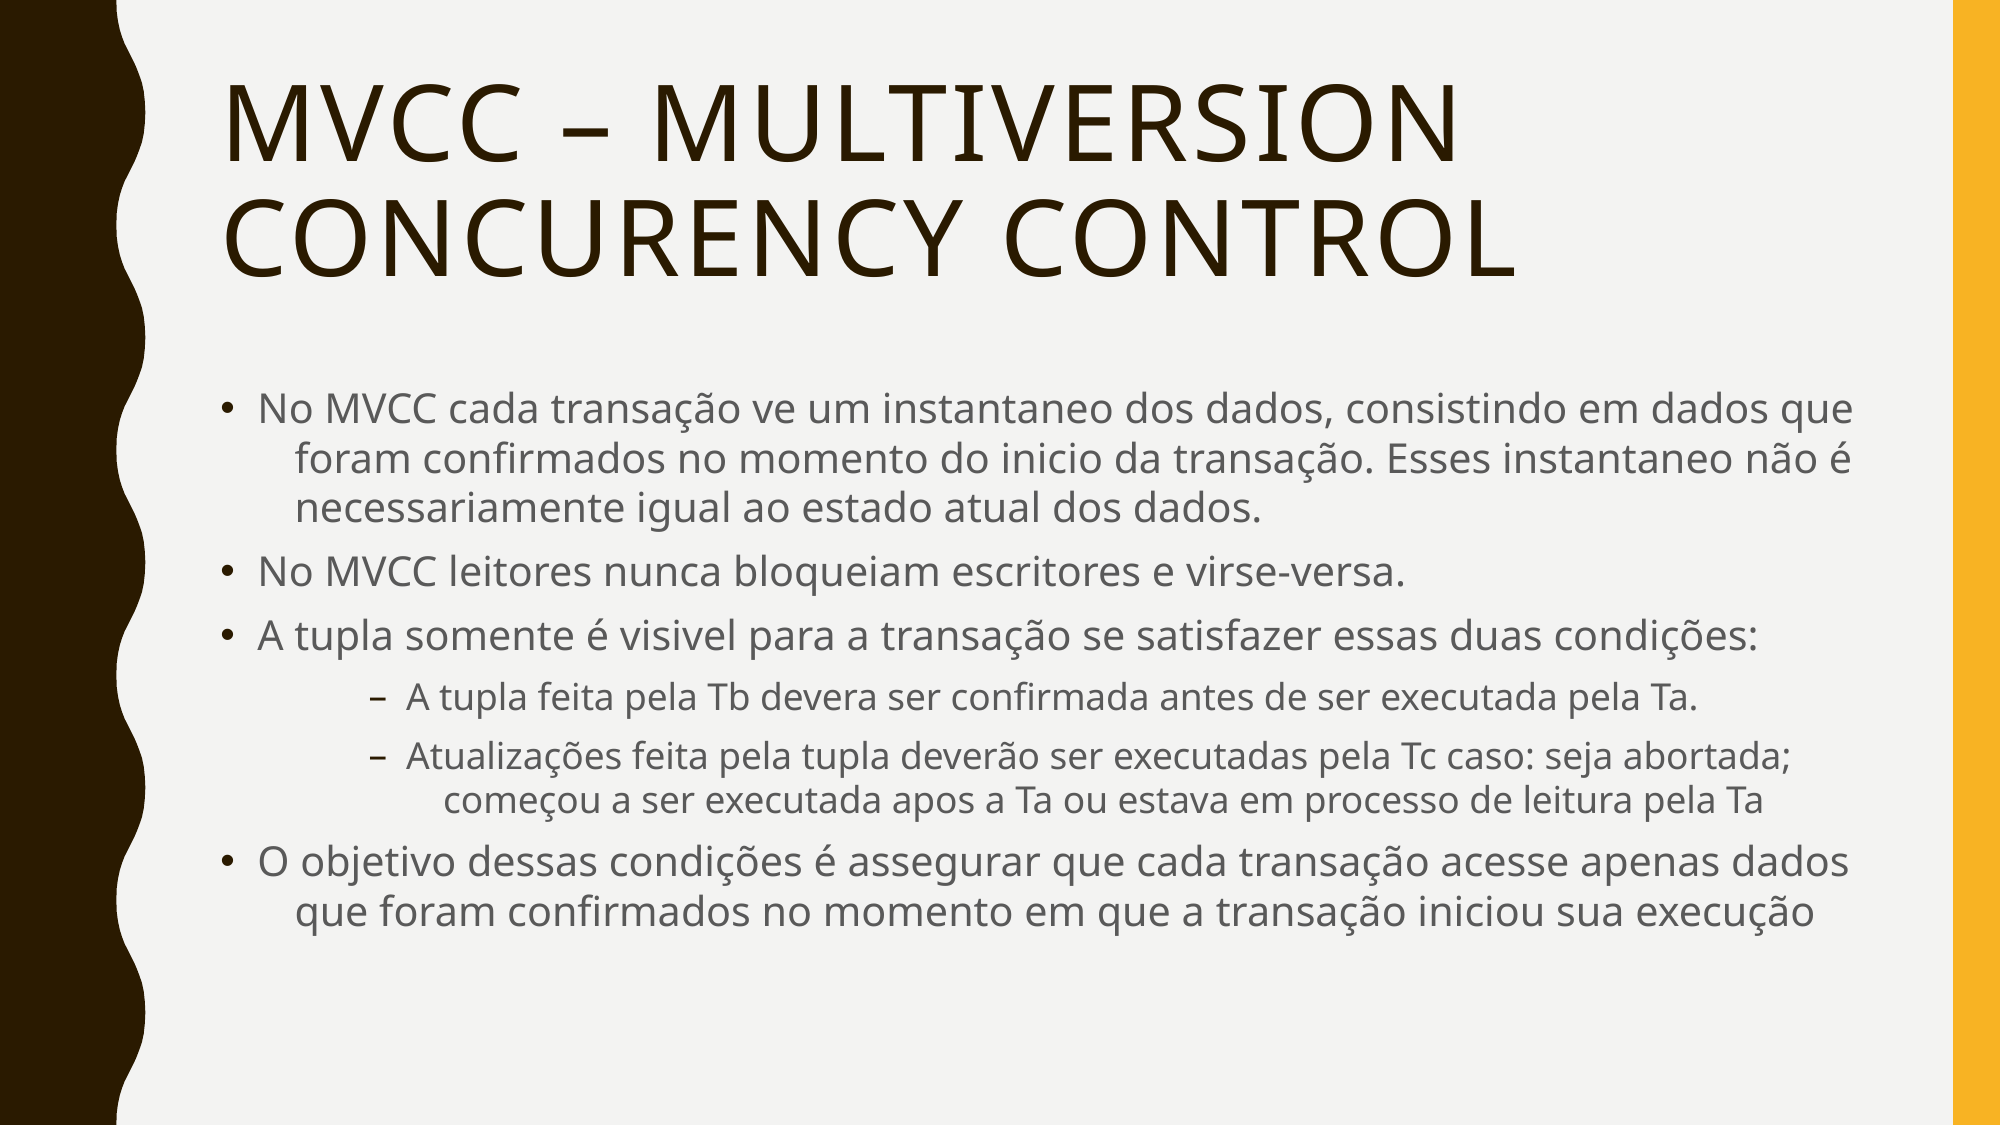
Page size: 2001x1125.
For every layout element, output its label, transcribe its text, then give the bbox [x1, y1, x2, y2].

title MVcC – Multiversion concurency control [205, 62, 1876, 308]
list No MVCC cada transação ve um instantaneo dos dados, consistindo em dados que foram confirmados no momento do inicio da transação. Esses instantaneo não é necessariamente igual ao estado atual dos dados. No MVCC leitores nunca bloqueiam escritores e virse-versa. A tupla somente é visivel para a transação se satisfazer essas duas condições: A tupla feita pela Tb devera ser confirmada antes de ser executada pela Ta. Atualizações feita pela tupla deverão ser executadas pela Tc caso: seja abortada; começou a ser executada apos a Ta ou estava em processo de leitura pela Ta O objetivo dessas condições é assegurar que cada transação acesse apenas dados que foram confirmados no momento em que a transação iniciou sua execução [205, 375, 1876, 965]
